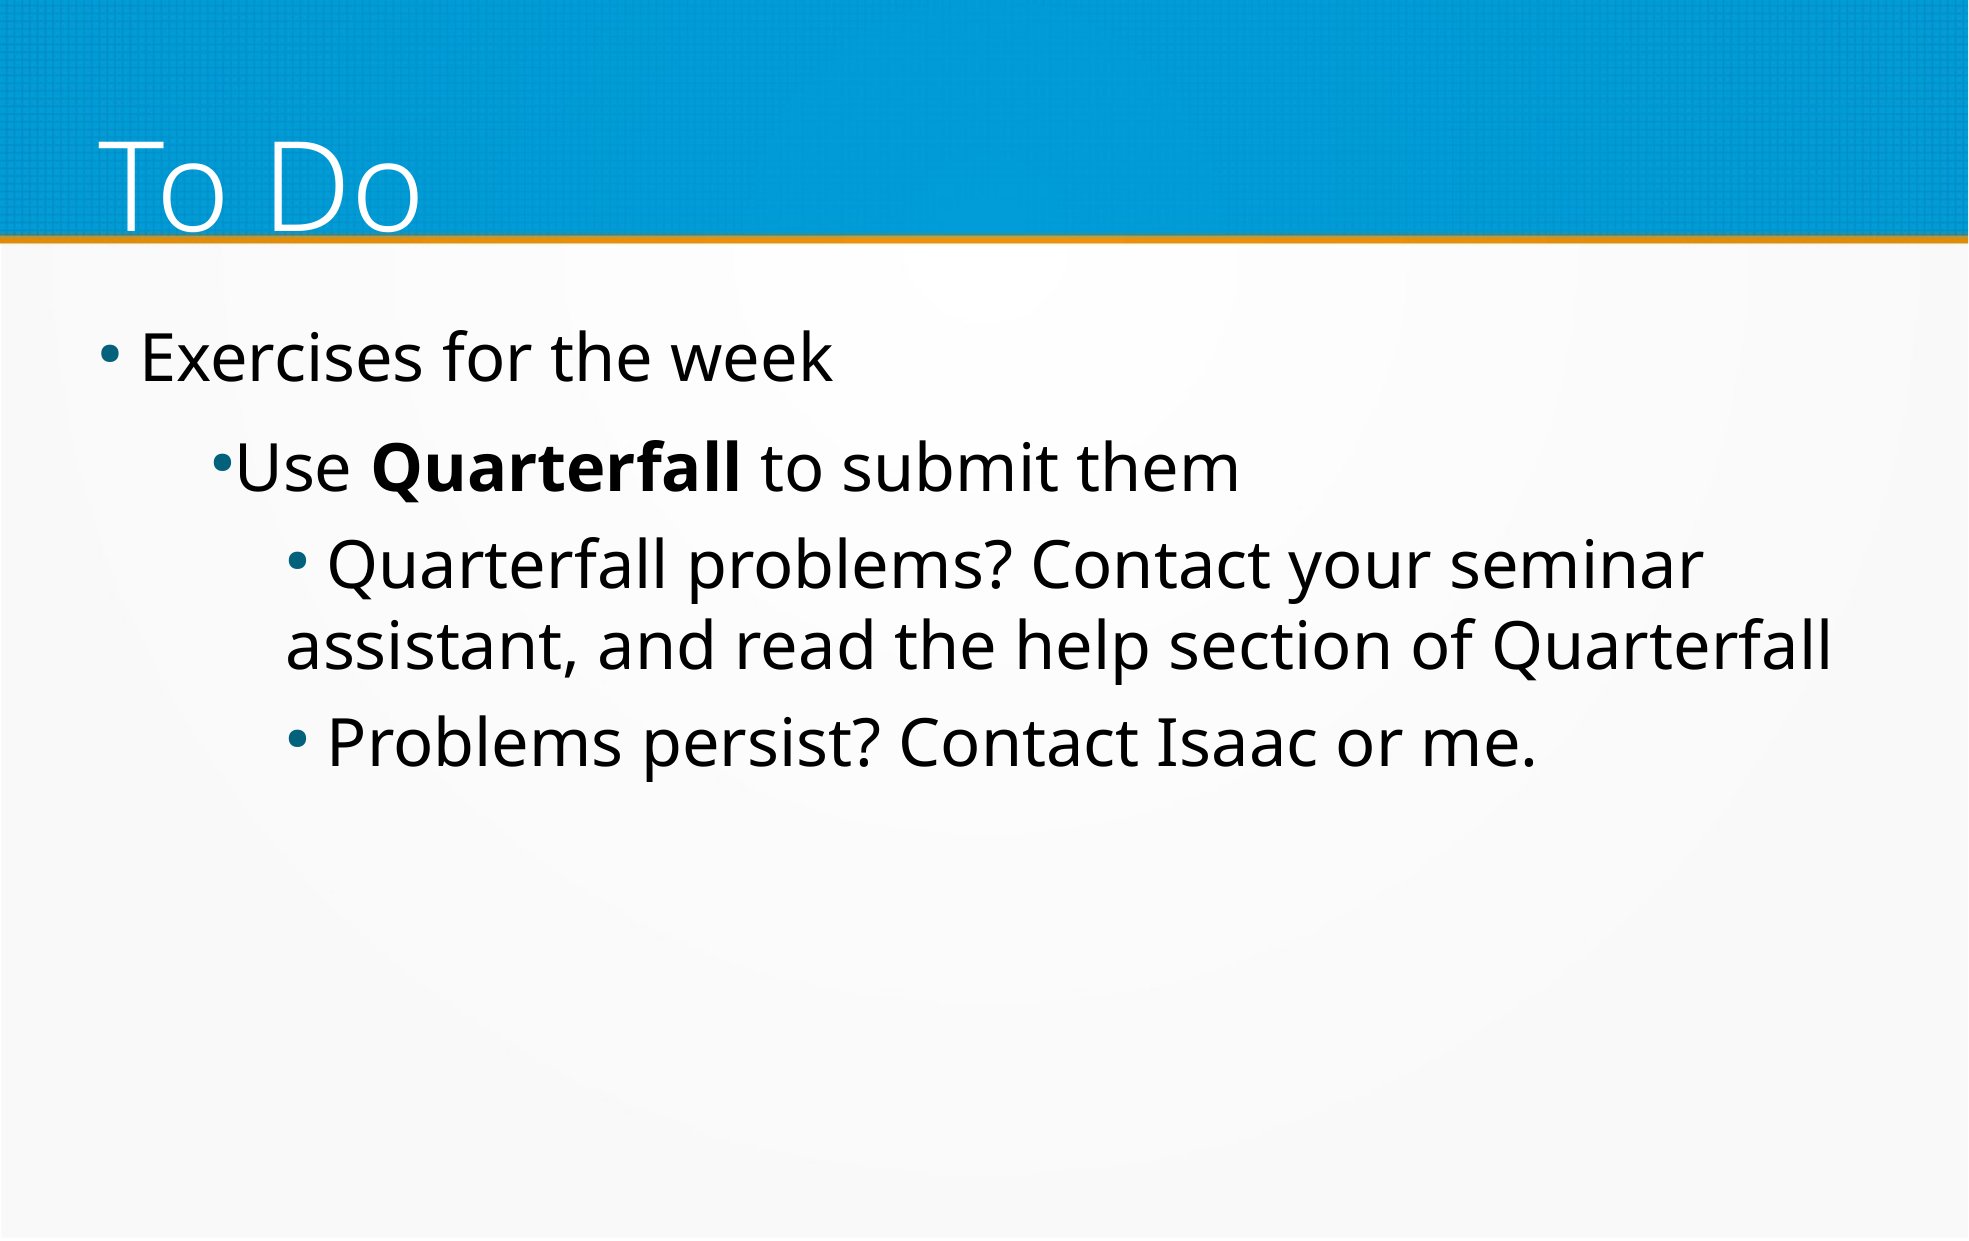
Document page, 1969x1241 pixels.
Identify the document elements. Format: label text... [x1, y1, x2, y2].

title To Do [98, 49, 1870, 257]
picture [0, 233, 1969, 1241]
list Exercises for the week Use Quarterfall to submit them Quarterfall problems? Contact your seminar assistant, and read the help section of Quarterfall Problems persist? Contact Isaac or me. [98, 315, 1860, 1156]
